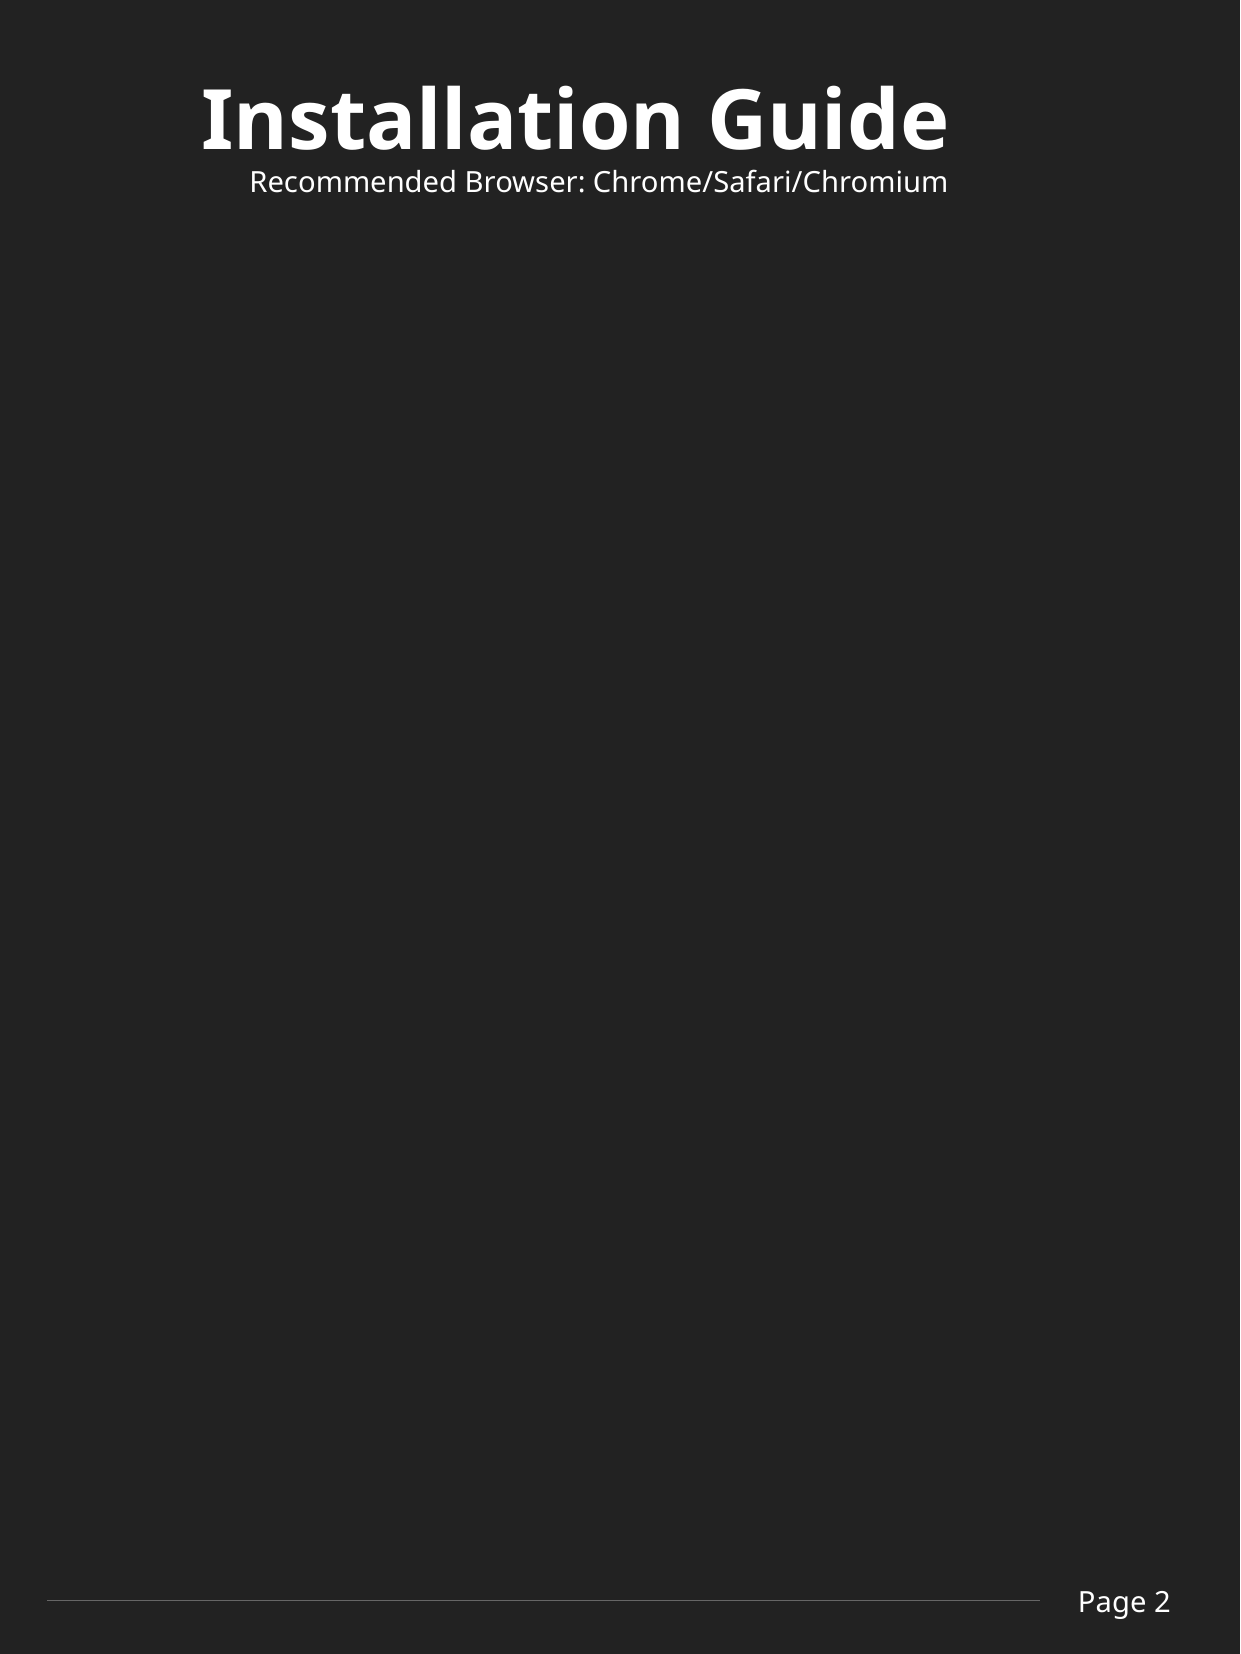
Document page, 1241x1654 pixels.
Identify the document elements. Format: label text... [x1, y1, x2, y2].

text_box Recommended Browser: Chrome/Safari/Chromium [234, 154, 1006, 204]
text_box Page 2 [1063, 1574, 1201, 1624]
text_box Installation Guide [186, 53, 1054, 166]
